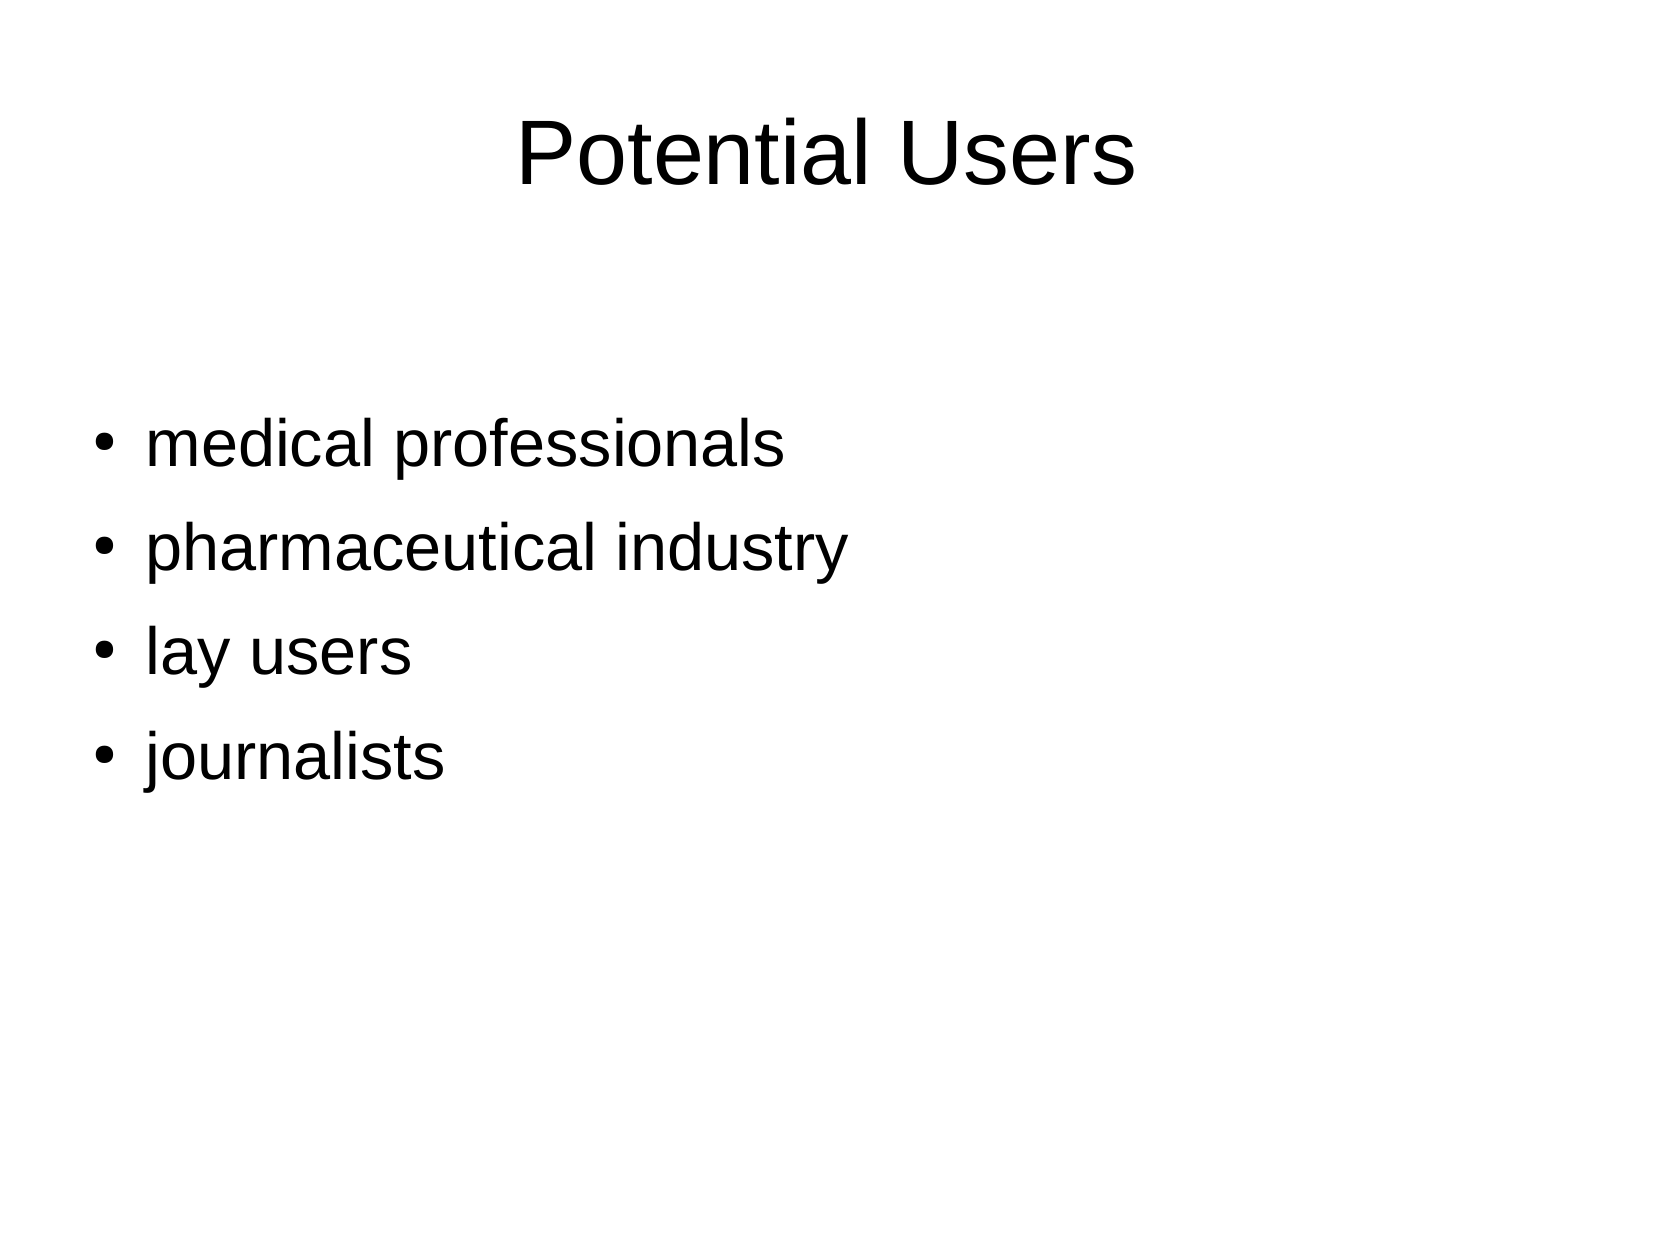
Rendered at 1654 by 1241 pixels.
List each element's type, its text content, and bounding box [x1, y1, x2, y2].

list medical professionals pharmaceutical industry lay users journalists [75, 405, 1564, 1126]
title Potential Users [82, 49, 1571, 257]
